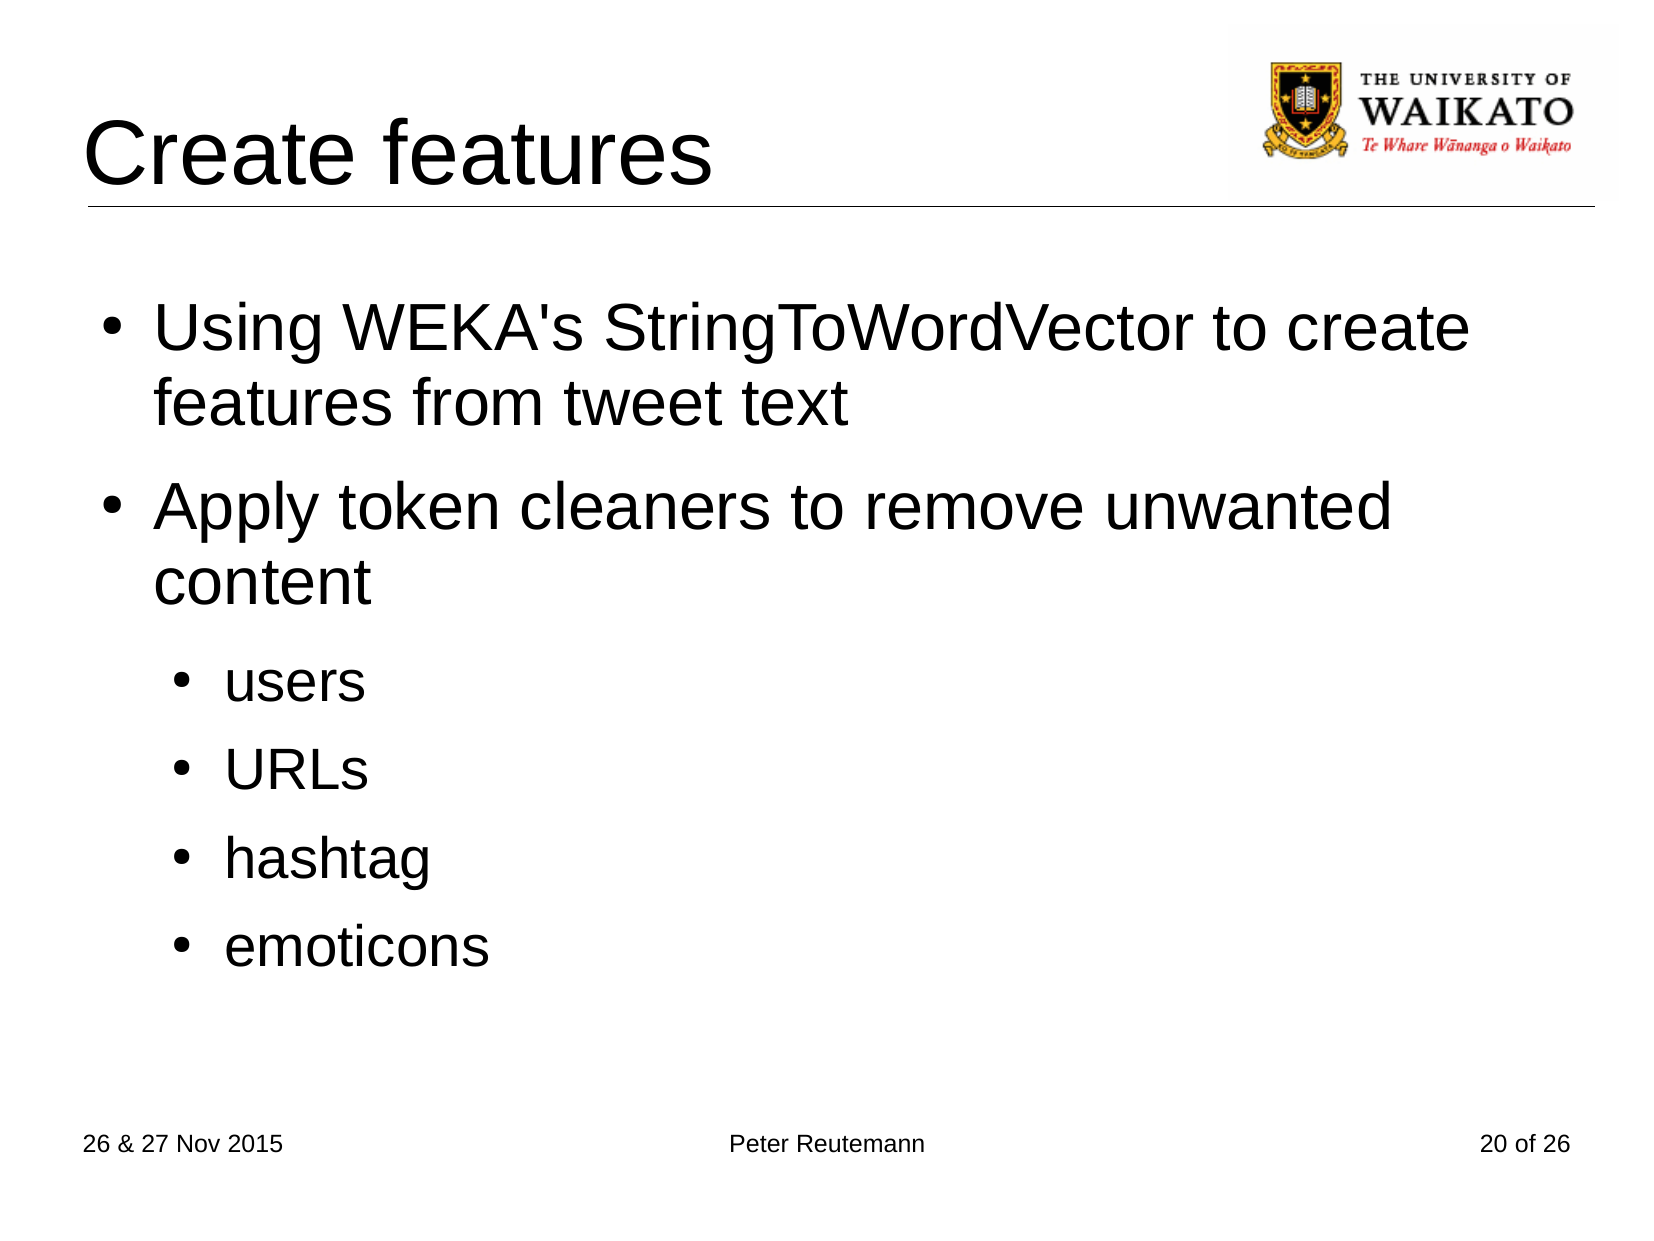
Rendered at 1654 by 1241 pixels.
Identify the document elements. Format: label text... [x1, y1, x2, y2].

title Create features [82, 49, 1571, 257]
picture [1228, 24, 1619, 201]
list Using WEKA's StringToWordVector to create features from tweet text Apply token cleaners to remove unwanted content users URLs hashtag emoticons [82, 290, 1571, 1010]
